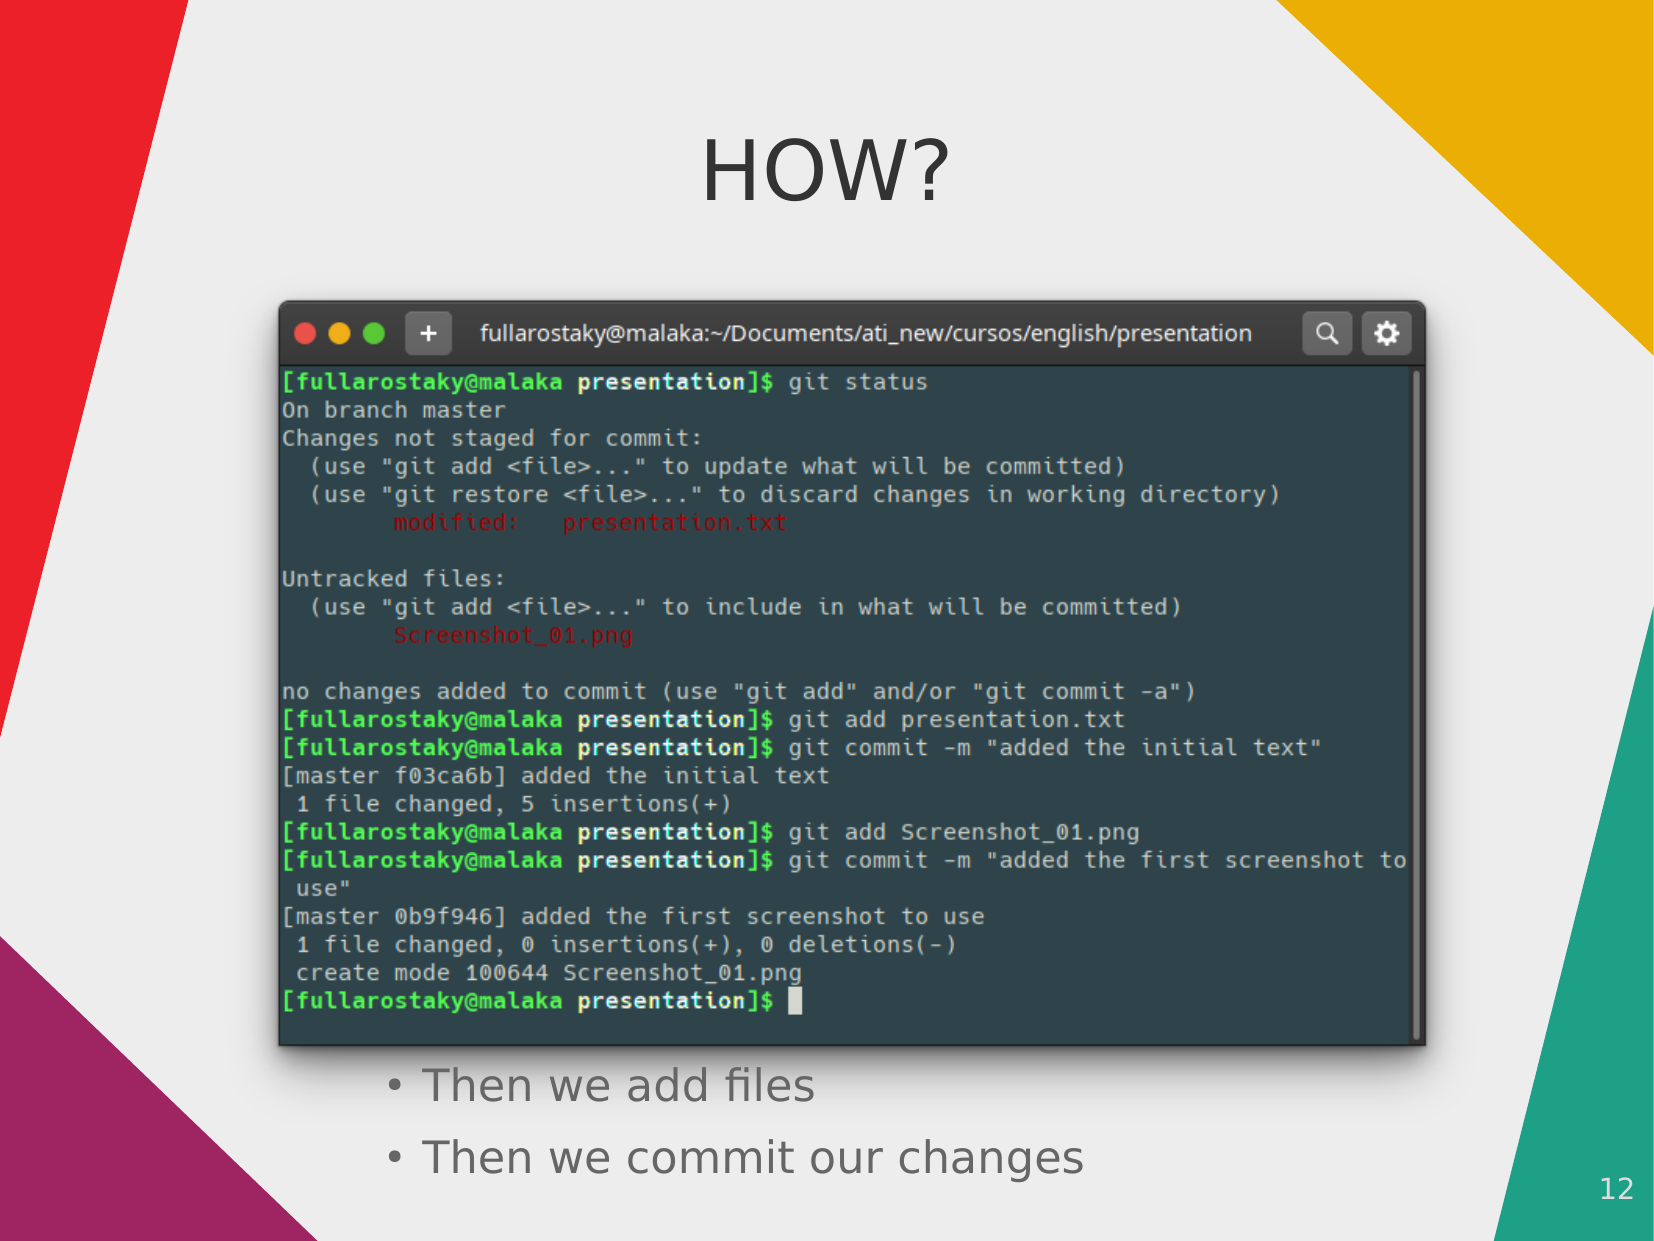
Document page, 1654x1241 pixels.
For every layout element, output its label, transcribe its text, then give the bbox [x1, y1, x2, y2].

picture [210, 257, 1495, 1141]
list Then we add files Then we commit our changes [375, 1060, 1291, 1186]
title HOW? [114, 73, 1539, 271]
